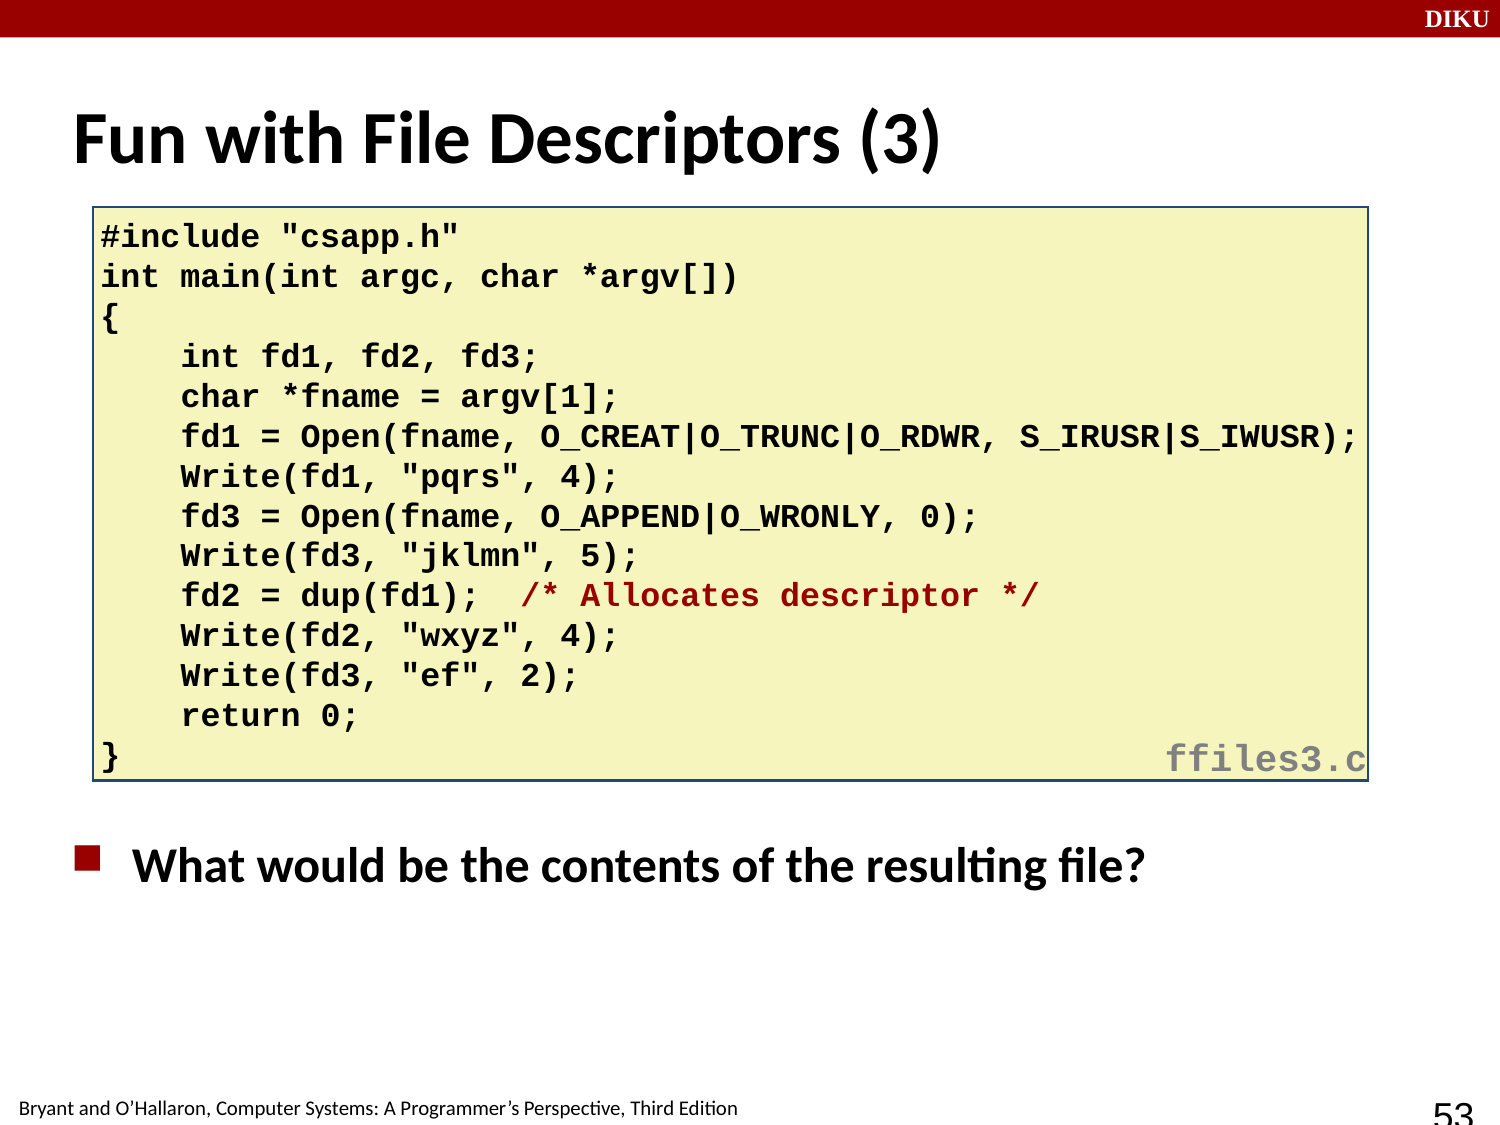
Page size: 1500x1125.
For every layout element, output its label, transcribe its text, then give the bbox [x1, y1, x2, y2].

text_box What would be the contents of the resulting file? [60, 825, 1424, 913]
text_box #include "csapp.h" int main(int argc, char *argv[]) { int fd1, fd2, fd3; char *fname = argv[1]; fd1 = Open(fname, O_CREAT|O_TRUNC|O_RDWR, S_IRUSR|S_IWUSR); Write(fd1, "pqrs", 4); fd3 = Open(fname, O_APPEND|O_WRONLY, 0); Write(fd3, "jklmn", 5); fd2 = dup(fd1); /* Allocates descriptor */ Write(fd2, "wxyz", 4); Write(fd3, "ef", 2); return 0; } [93, 206, 1369, 781]
text_box ffiles3.c [1149, 726, 1383, 787]
text_box Fun with File Descriptors (3) [58, 71, 1304, 197]
